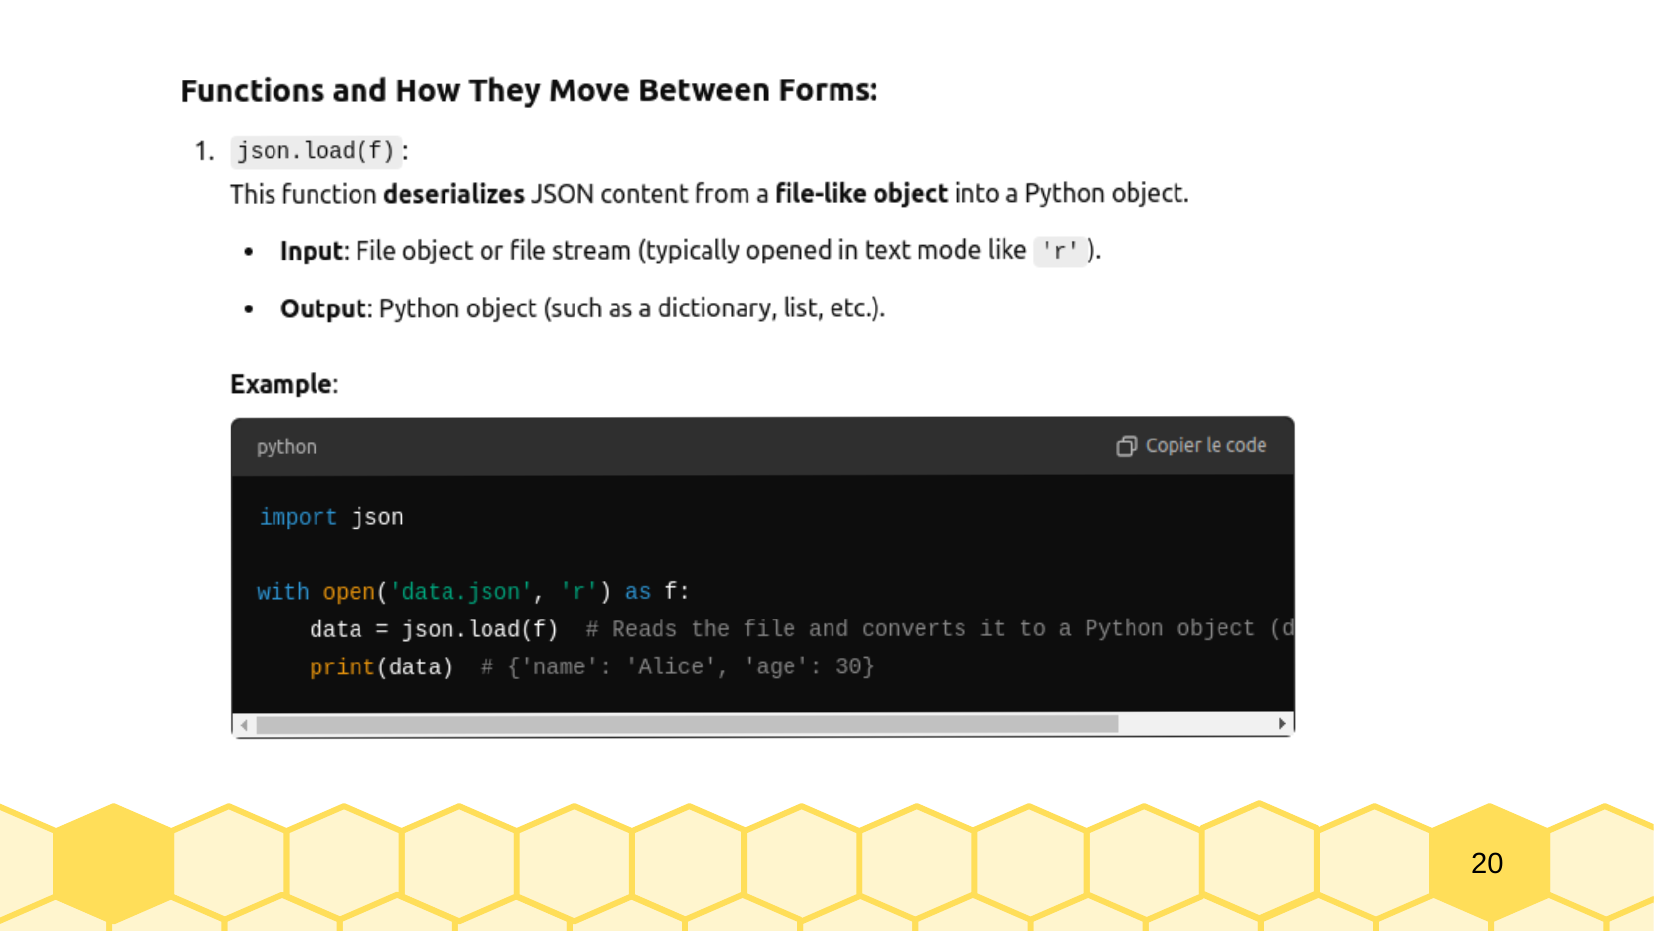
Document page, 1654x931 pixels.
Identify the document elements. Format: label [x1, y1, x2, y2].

picture [145, 37, 1477, 754]
